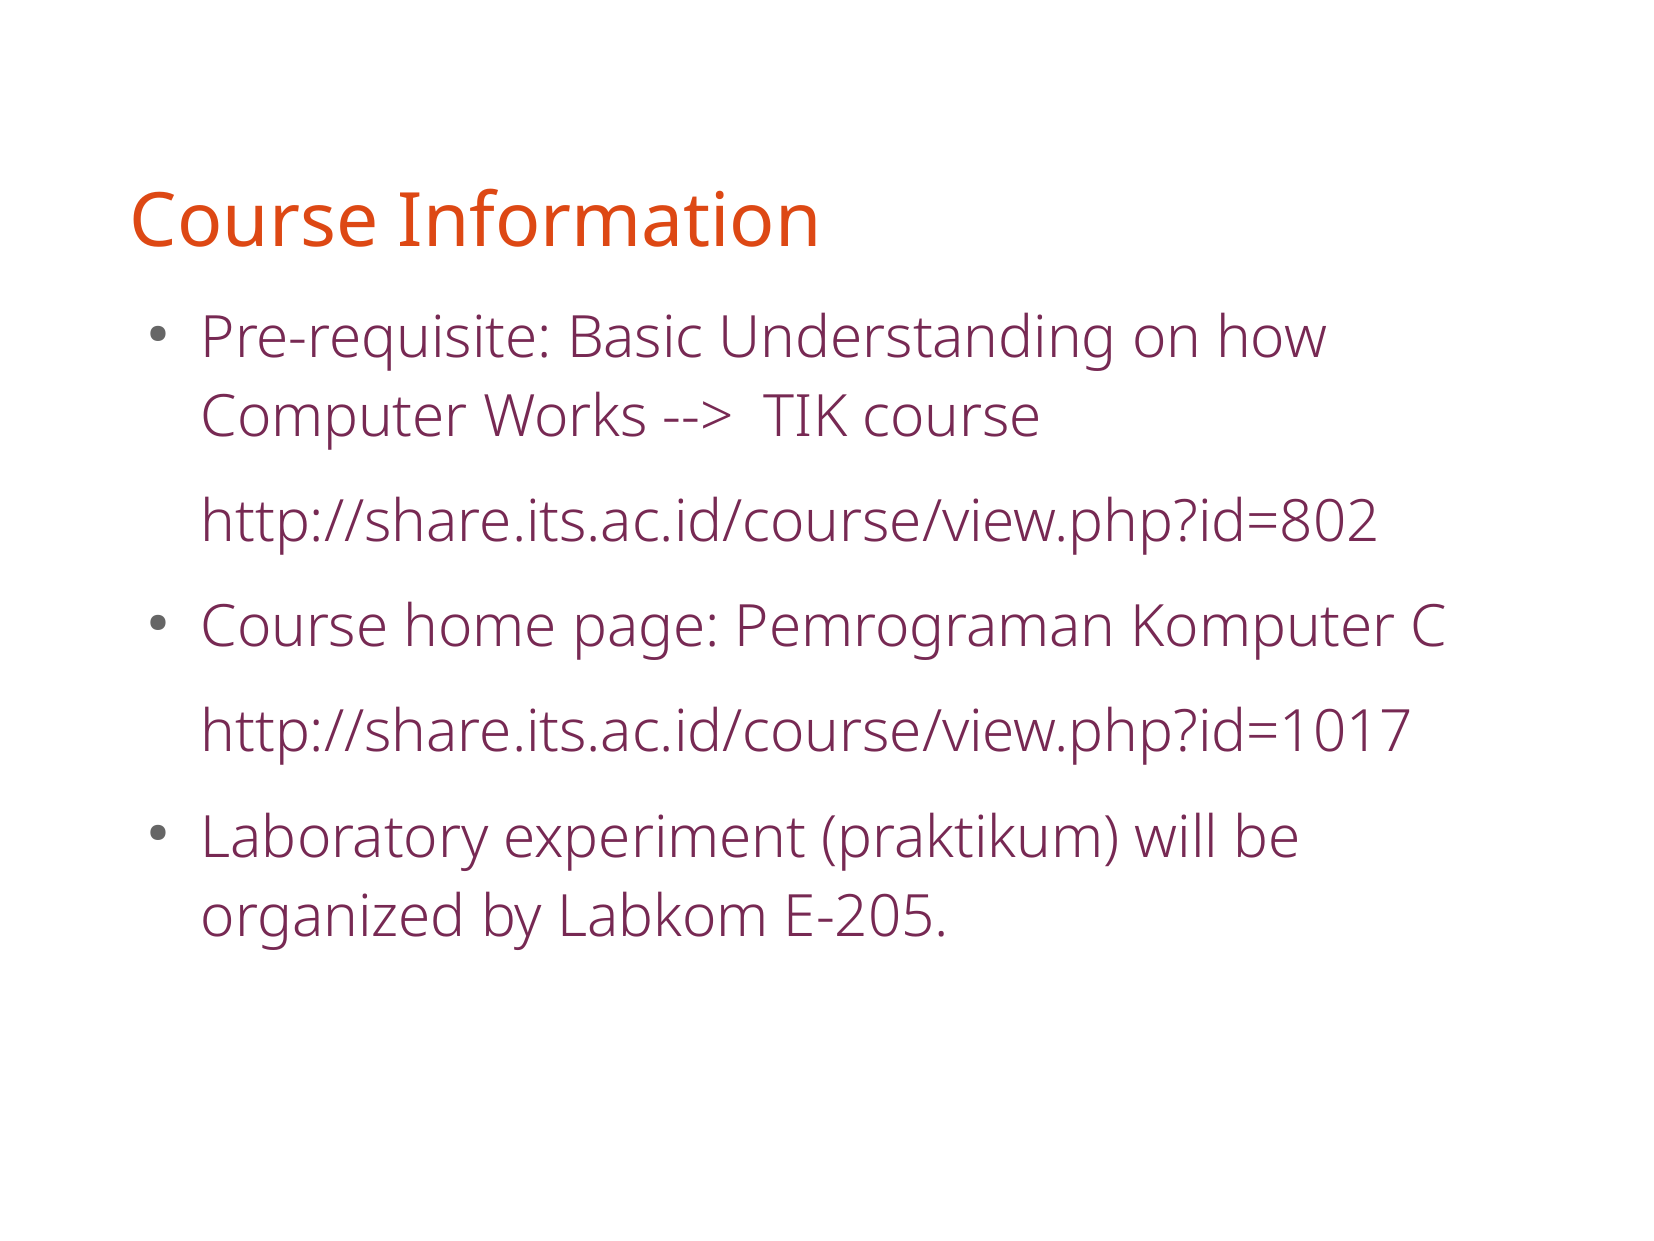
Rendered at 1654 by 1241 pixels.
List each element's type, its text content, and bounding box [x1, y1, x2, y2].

list Pre-requisite: Basic Understanding on how Computer Works --> TIK course http://share.its.ac.id/course/view.php?id=802 Course home page: Pemrograman Komputer C http://share.its.ac.id/course/view.php?id=1017 Laboratory experiment (praktikum) will be organized by Labkom E-205. [129, 295, 1518, 1010]
title Course Information [129, 153, 1518, 281]
